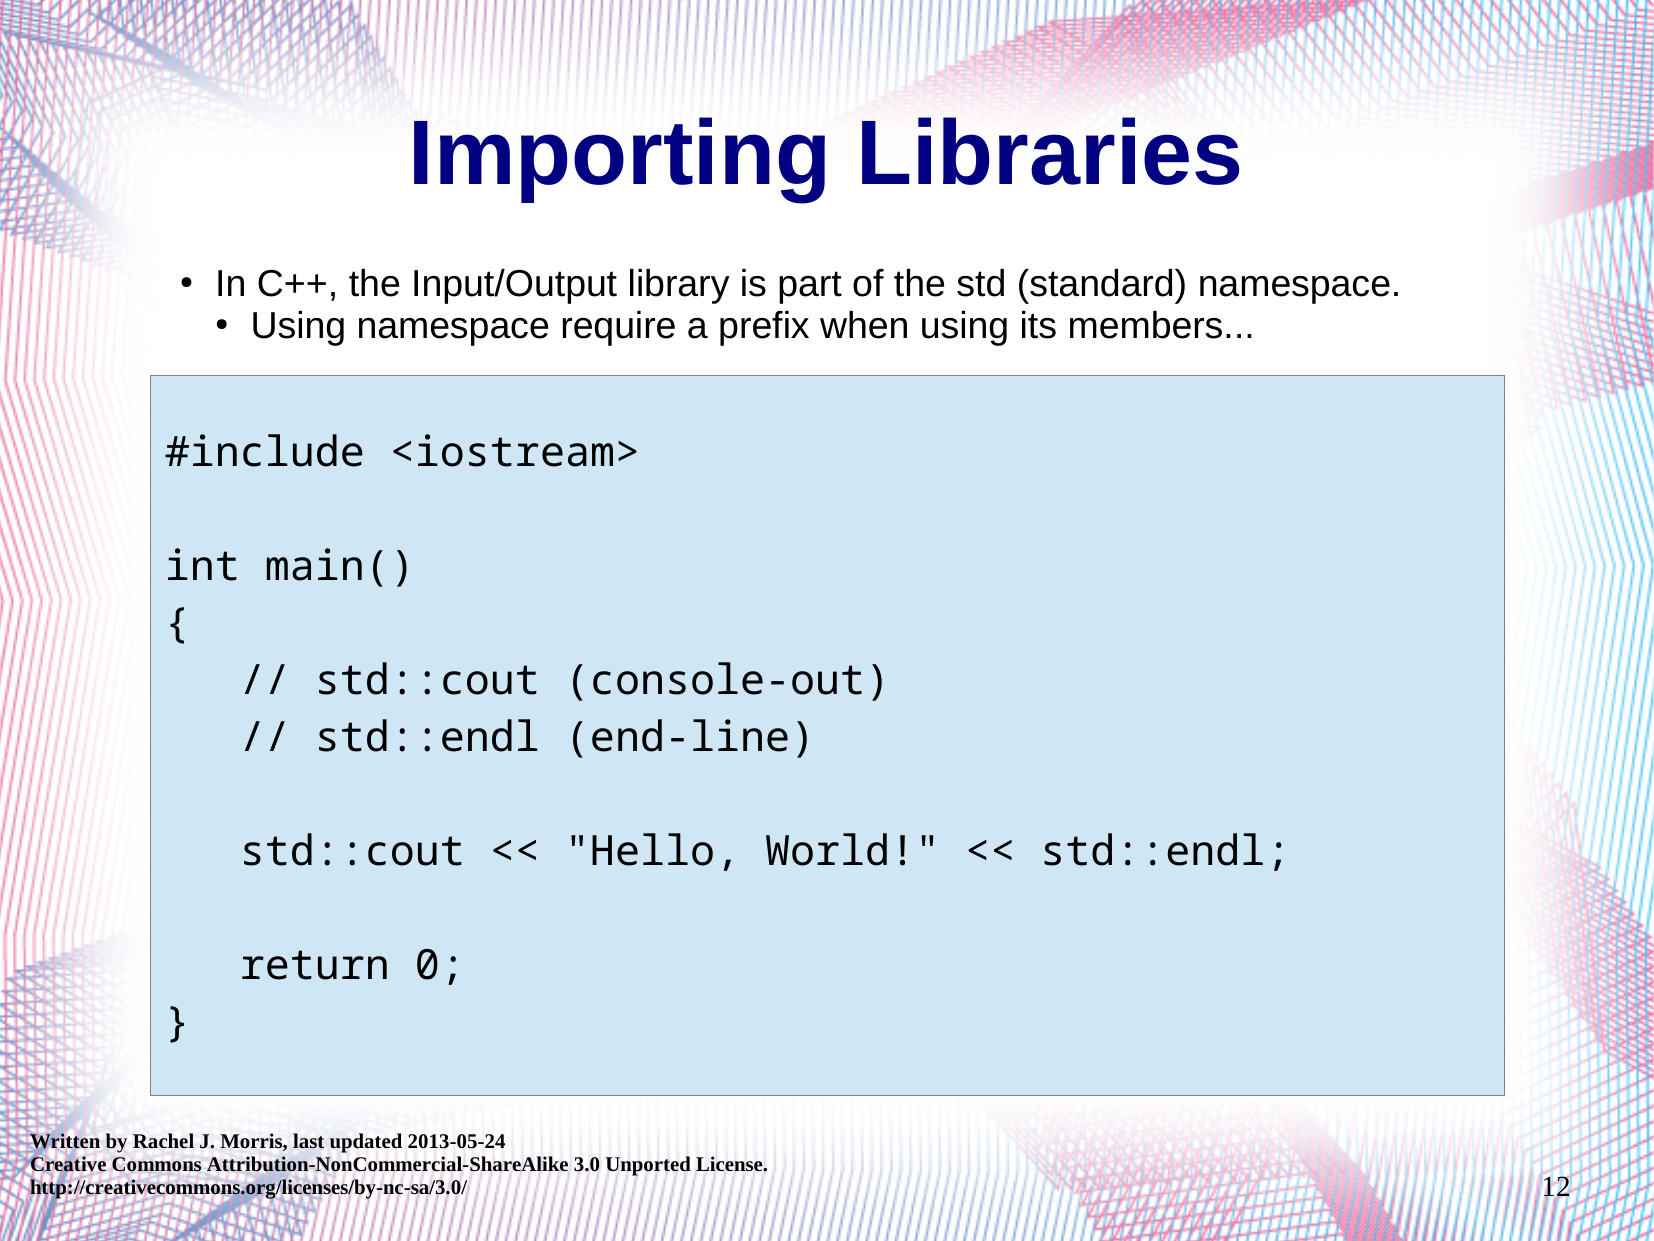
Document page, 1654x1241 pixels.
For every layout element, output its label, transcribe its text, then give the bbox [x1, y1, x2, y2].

text_box #include <iostream> int main() { // std::cout (console-out) // std::endl (end-line) std::cout << "Hello, World!" << std::endl; return 0; } [150, 375, 1505, 1096]
title Importing Libraries [82, 49, 1571, 257]
picture [0, 0, 1654, 1241]
text_box In C++, the Input/Output library is part of the std (standard) namespace. Using namespace require a prefix when using its members... [165, 255, 1505, 361]
